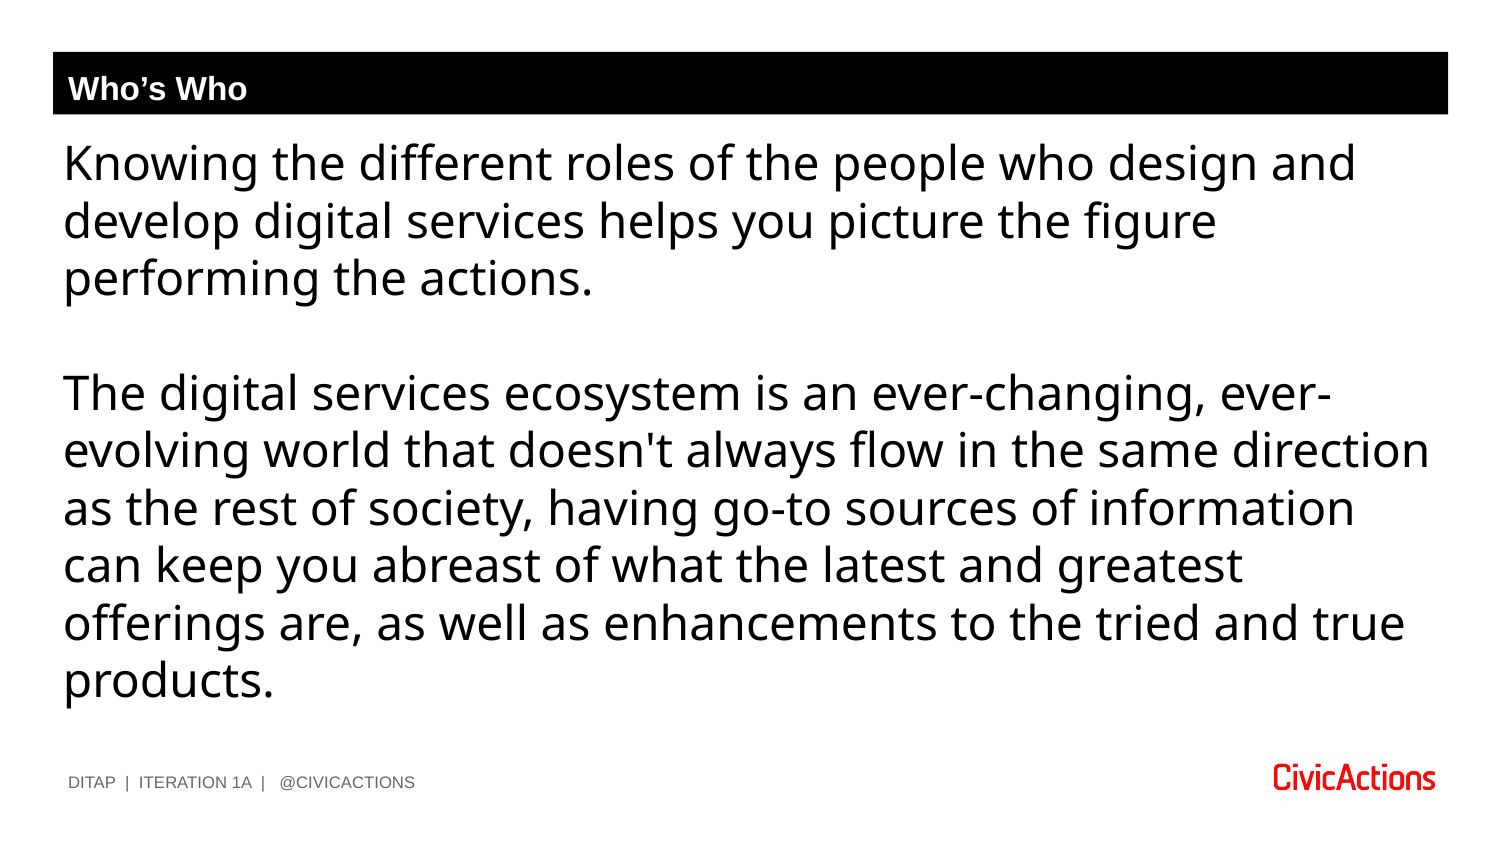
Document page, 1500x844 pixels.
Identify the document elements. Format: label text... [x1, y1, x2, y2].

title Who’s Who [53, 51, 1449, 115]
picture [1271, 758, 1438, 795]
list Knowing the different roles of the people who design and develop digital services helps you picture the figure performing the actions. The digital services ecosystem is an ever-changing, ever-evolving world that doesn't always flow in the same direction as the rest of society, having go-to sources of information can keep you abreast of what the latest and greatest offerings are, as well as enhancements to the tried and true products. [53, 123, 1449, 717]
